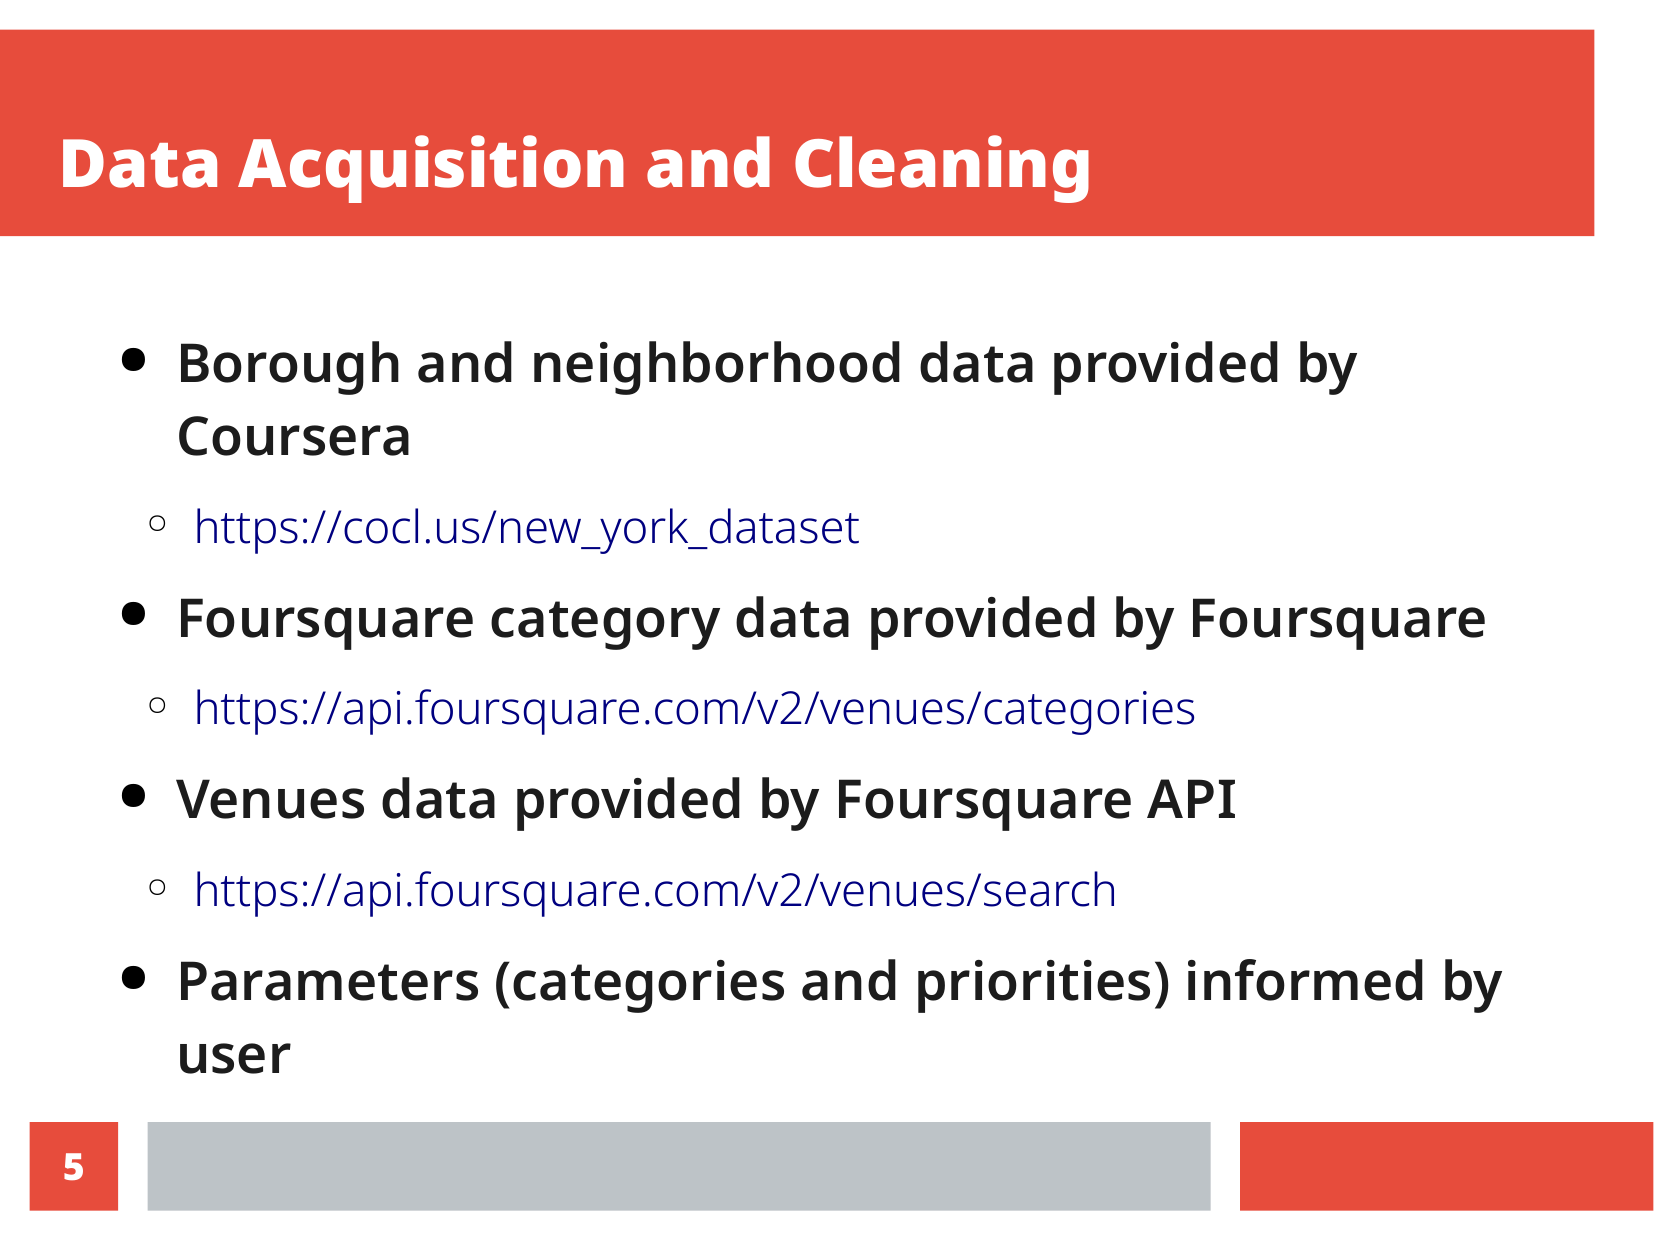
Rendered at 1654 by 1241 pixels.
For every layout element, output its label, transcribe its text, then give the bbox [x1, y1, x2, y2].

list Borough and neighborhood data provided by Coursera https://cocl.us/new_york_dataset Foursquare category data provided by Foursquare https://api.foursquare.com/v2/venues/categories Venues data provided by Foursquare API https://api.foursquare.com/v2/venues/search Parameters (categories and priorities) informed by user [59, 324, 1565, 1093]
title Data Acquisition and Cleaning [59, 59, 1595, 207]
